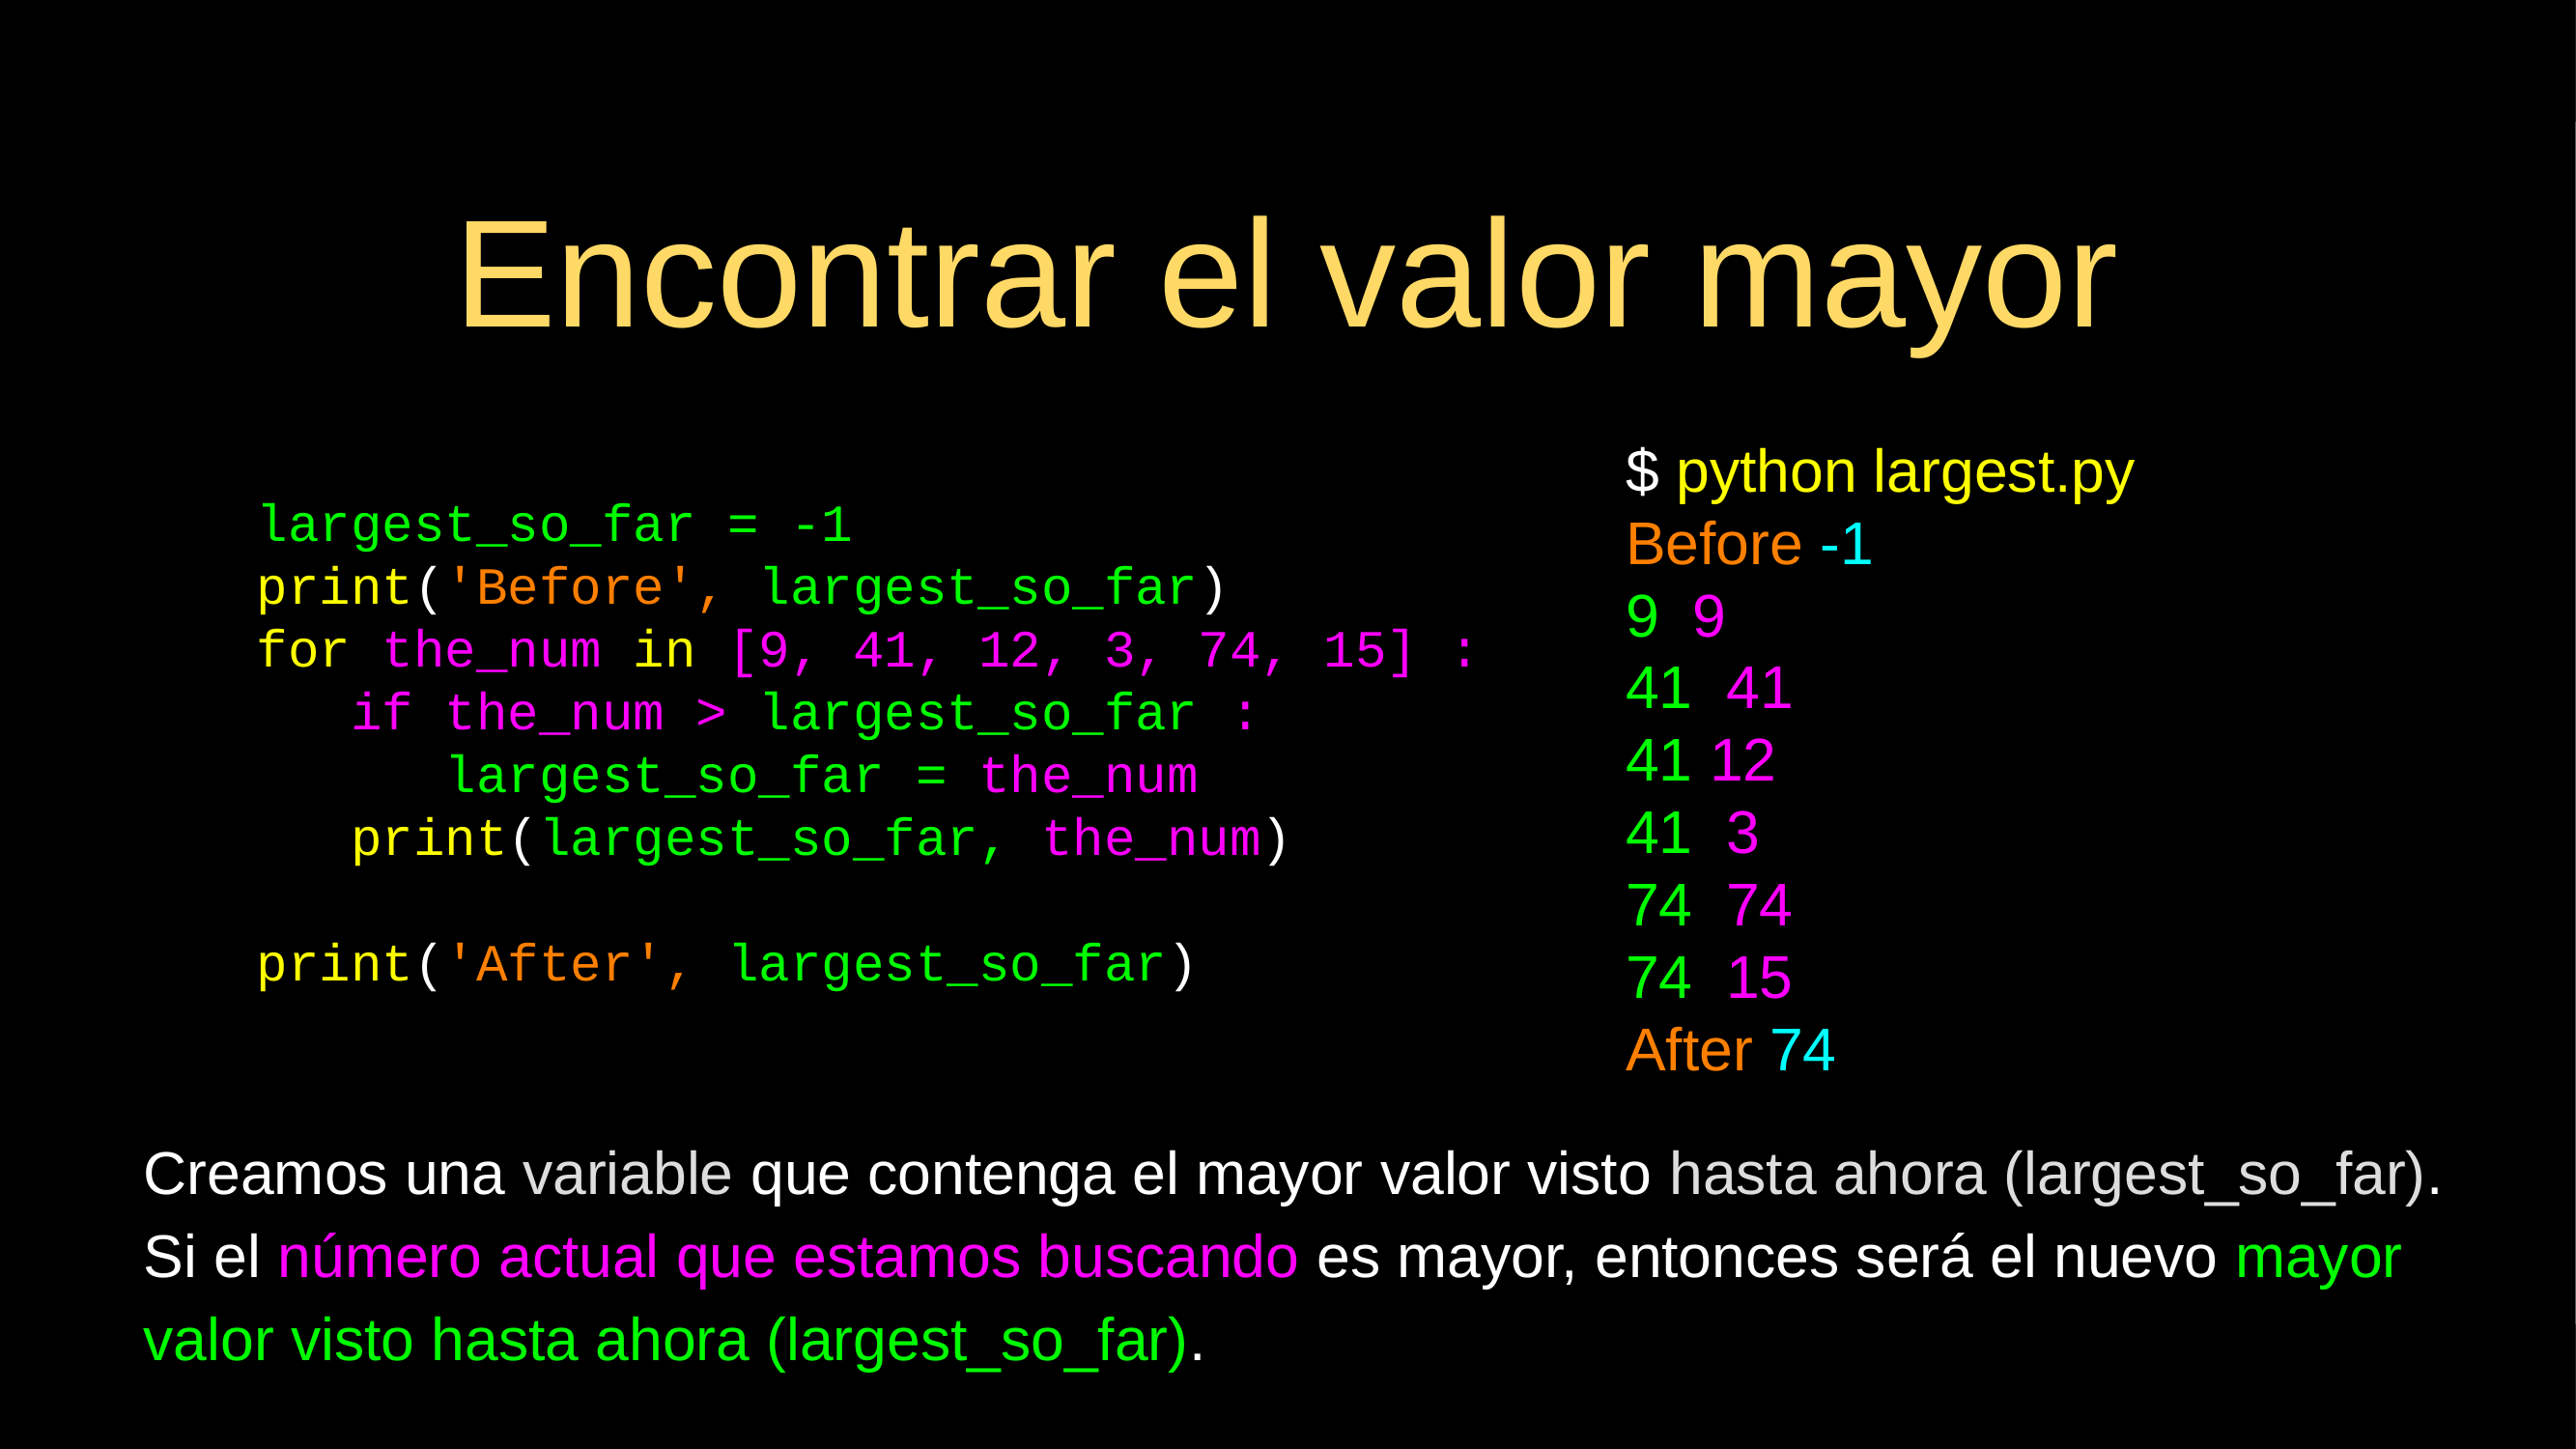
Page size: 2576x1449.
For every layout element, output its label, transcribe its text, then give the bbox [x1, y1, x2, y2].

text_box Creamos una variable que contenga el mayor valor visto hasta ahora (largest_so_far). Si el número actual que estamos buscando es mayor, entonces será el nuevo mayor valor visto hasta ahora (largest_so_far). [143, 1144, 2482, 1352]
text_box largest_so_far = -1 print('Before', largest_so_far) for the_num in [9, 41, 12, 3, 74, 15] : if the_num > largest_so_far : largest_so_far = the_num print(largest_so_far, the_num) print('After', largest_so_far) [256, 476, 1524, 1004]
text_box $ python largest.py Before -1 9 9 41 41 41 12 41 3 74 74 74 15 After 74 [1626, 362, 2295, 1144]
title Encontrar el valor mayor [183, 129, 2391, 403]
